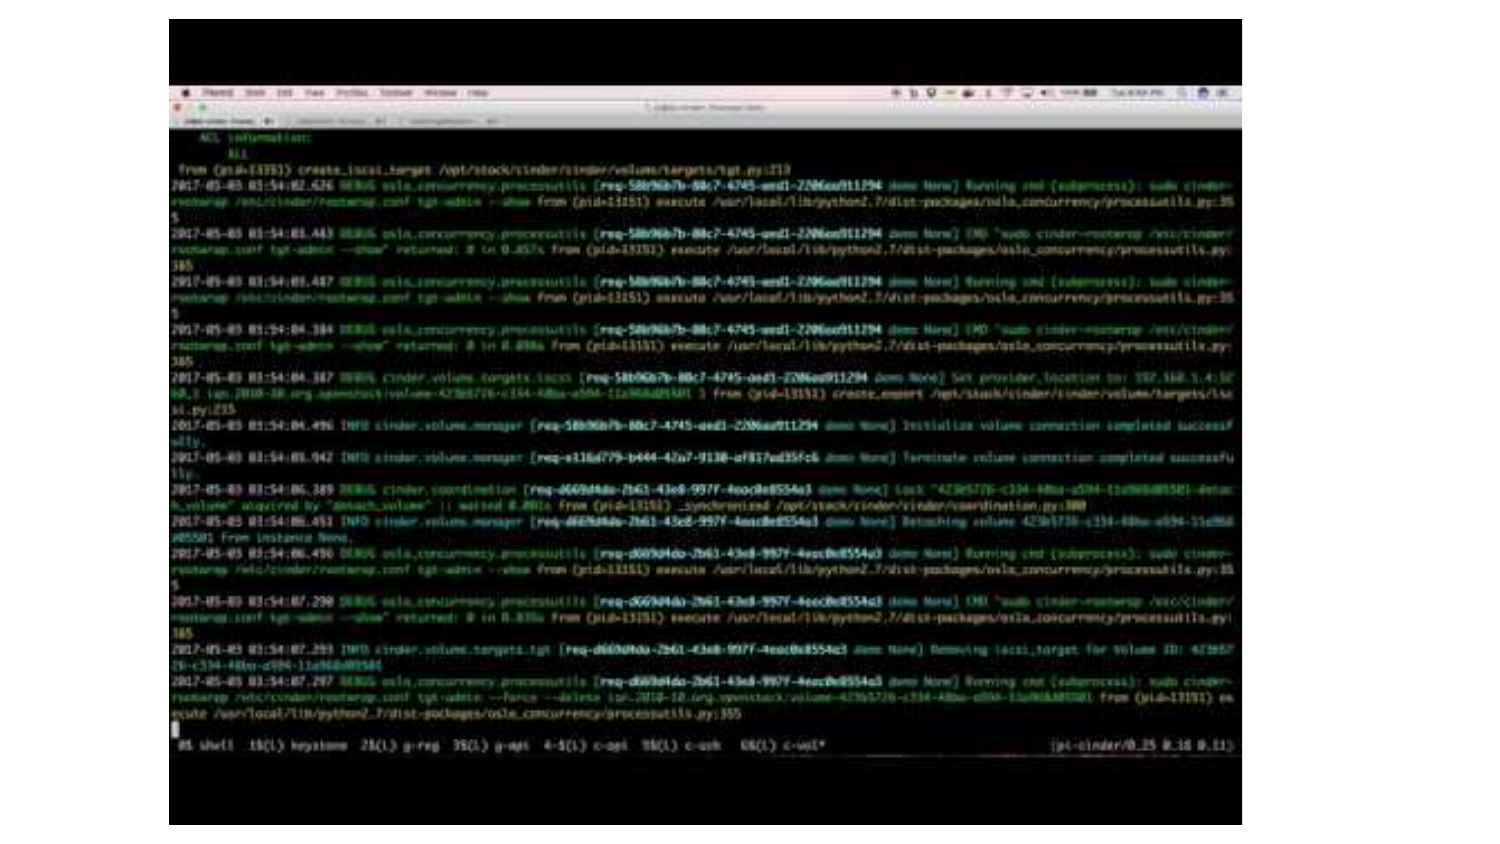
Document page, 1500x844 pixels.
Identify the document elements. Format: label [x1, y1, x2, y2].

text_box [169, 19, 1243, 825]
